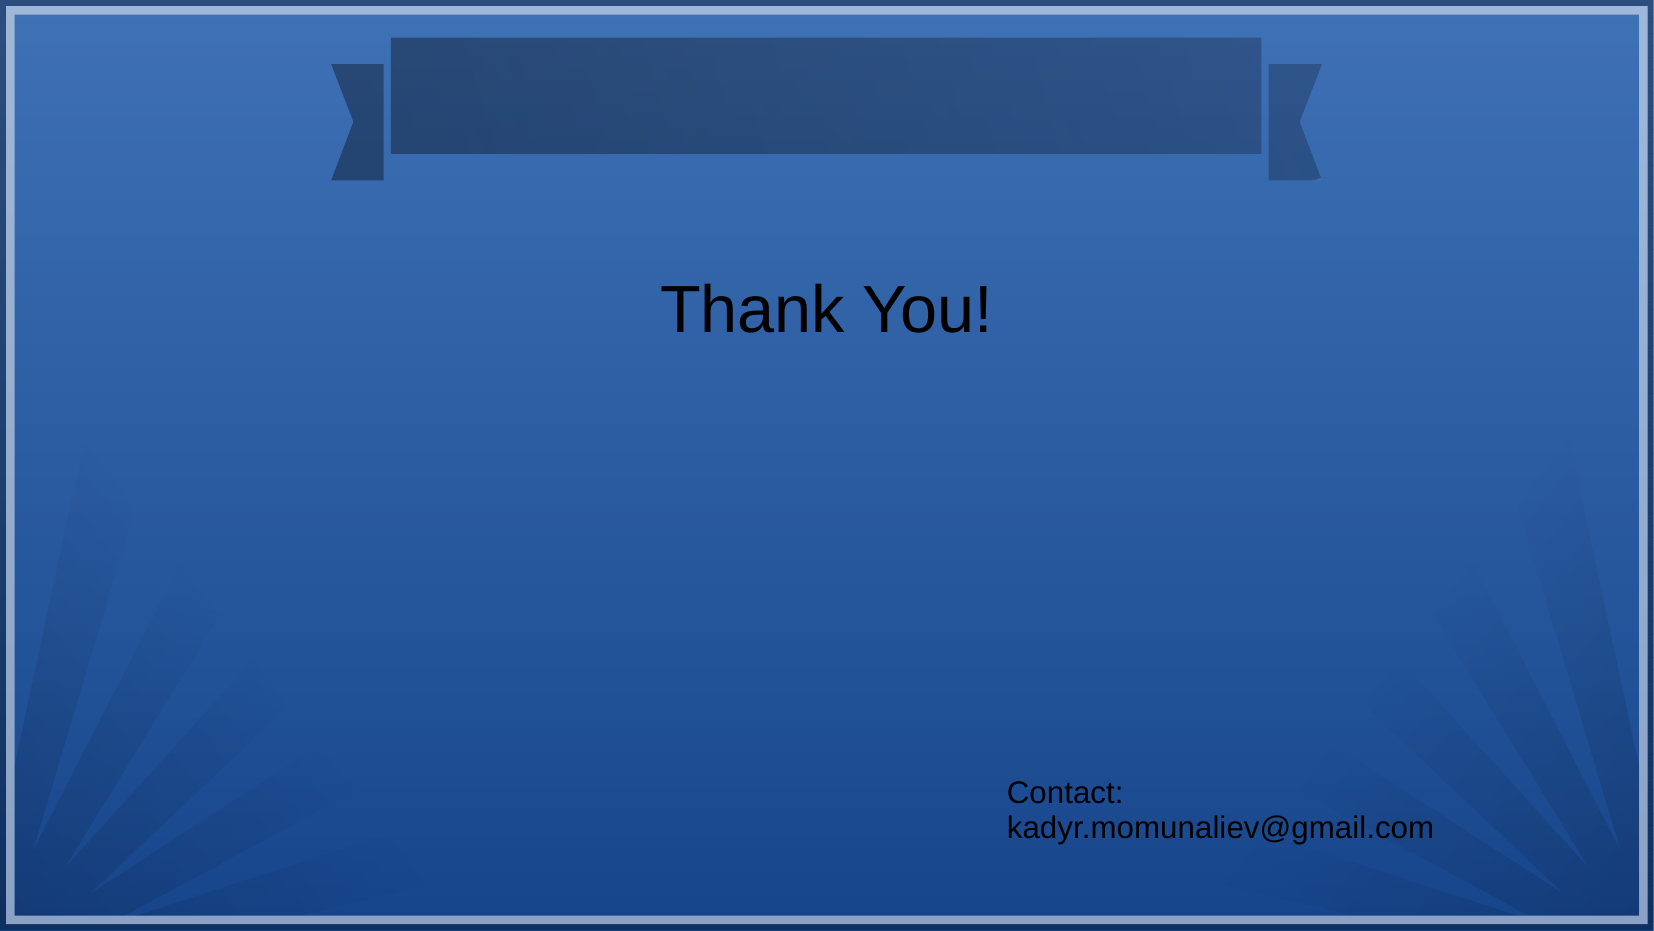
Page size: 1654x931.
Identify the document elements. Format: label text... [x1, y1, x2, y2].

text_box Contact: kadyr.momunaliev@gmail.com [992, 767, 1560, 867]
subtitle Thank You! [389, 35, 1264, 584]
